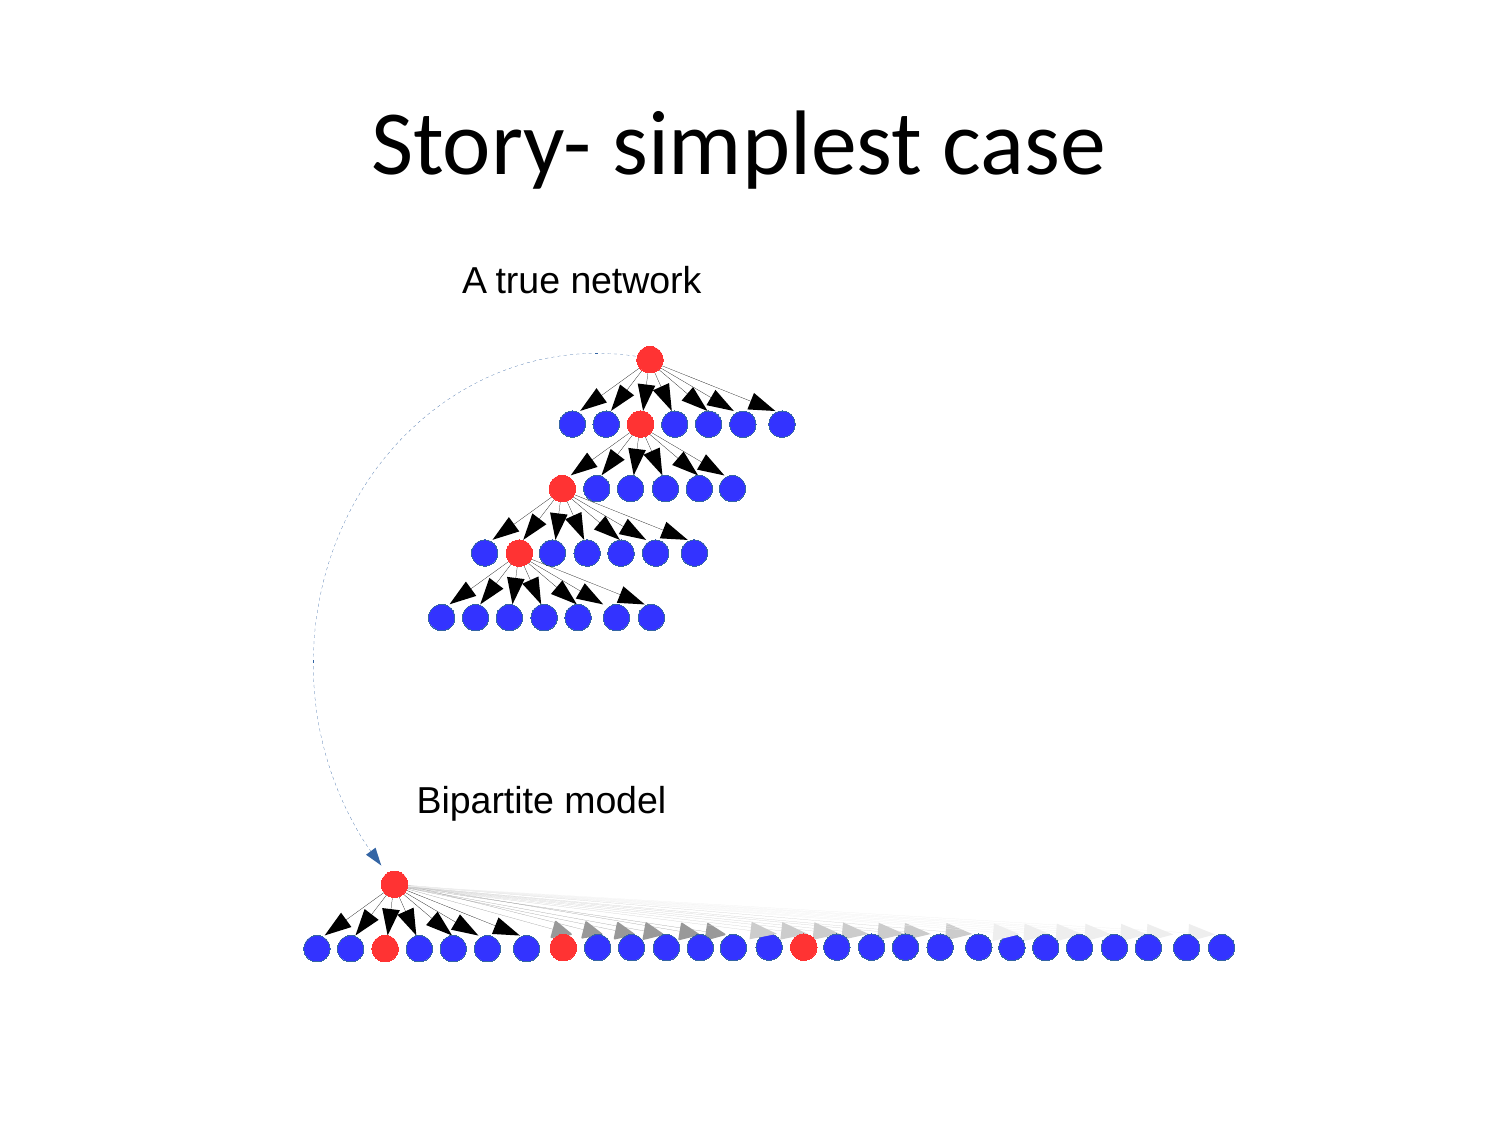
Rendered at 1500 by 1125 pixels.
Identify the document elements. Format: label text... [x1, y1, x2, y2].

text_box [858, 933, 885, 961]
text_box A true network [447, 252, 719, 310]
text_box [790, 933, 818, 961]
text_box [755, 935, 783, 961]
text_box [564, 604, 592, 631]
text_box [627, 410, 654, 438]
text_box [729, 411, 757, 438]
text_box [406, 935, 433, 962]
text_box [1208, 934, 1235, 961]
text_box [1173, 934, 1200, 961]
text_box [506, 539, 533, 567]
text_box [998, 935, 1026, 961]
text_box [371, 935, 399, 962]
text_box [462, 604, 489, 631]
text_box [381, 871, 408, 898]
text_box [471, 539, 498, 567]
text_box [607, 539, 635, 567]
text_box [1066, 934, 1093, 961]
text_box [303, 935, 331, 962]
text_box [638, 604, 665, 631]
text_box [573, 539, 601, 567]
text_box [617, 475, 644, 502]
text_box [583, 475, 610, 502]
text_box [428, 604, 455, 631]
text_box [661, 410, 688, 438]
text_box [695, 410, 722, 438]
text_box [636, 346, 664, 373]
text_box [550, 934, 577, 961]
text_box [686, 475, 713, 502]
text_box [687, 934, 714, 961]
text_box [559, 410, 586, 438]
text_box [603, 604, 630, 631]
text_box [496, 604, 523, 631]
text_box [652, 475, 679, 502]
text_box [823, 933, 851, 961]
text_box [1101, 934, 1128, 961]
text_box [681, 539, 708, 567]
text_box [530, 604, 558, 631]
text_box [892, 933, 919, 961]
text_box [719, 475, 746, 502]
text_box [513, 935, 540, 962]
text_box [1135, 934, 1162, 961]
text_box [592, 410, 620, 438]
text_box [653, 934, 680, 961]
text_box [337, 935, 364, 962]
text_box [768, 410, 796, 438]
text_box [965, 933, 993, 961]
title Story- simplest case [101, 31, 1377, 273]
text_box Bipartite model [401, 771, 682, 829]
text_box [474, 935, 501, 962]
text_box [539, 539, 566, 567]
text_box [440, 935, 467, 962]
text_box [720, 934, 747, 961]
text_box [926, 933, 954, 961]
text_box [618, 934, 645, 961]
text_box [584, 934, 611, 961]
text_box [549, 475, 576, 502]
text_box [642, 539, 669, 567]
text_box [1032, 934, 1059, 961]
